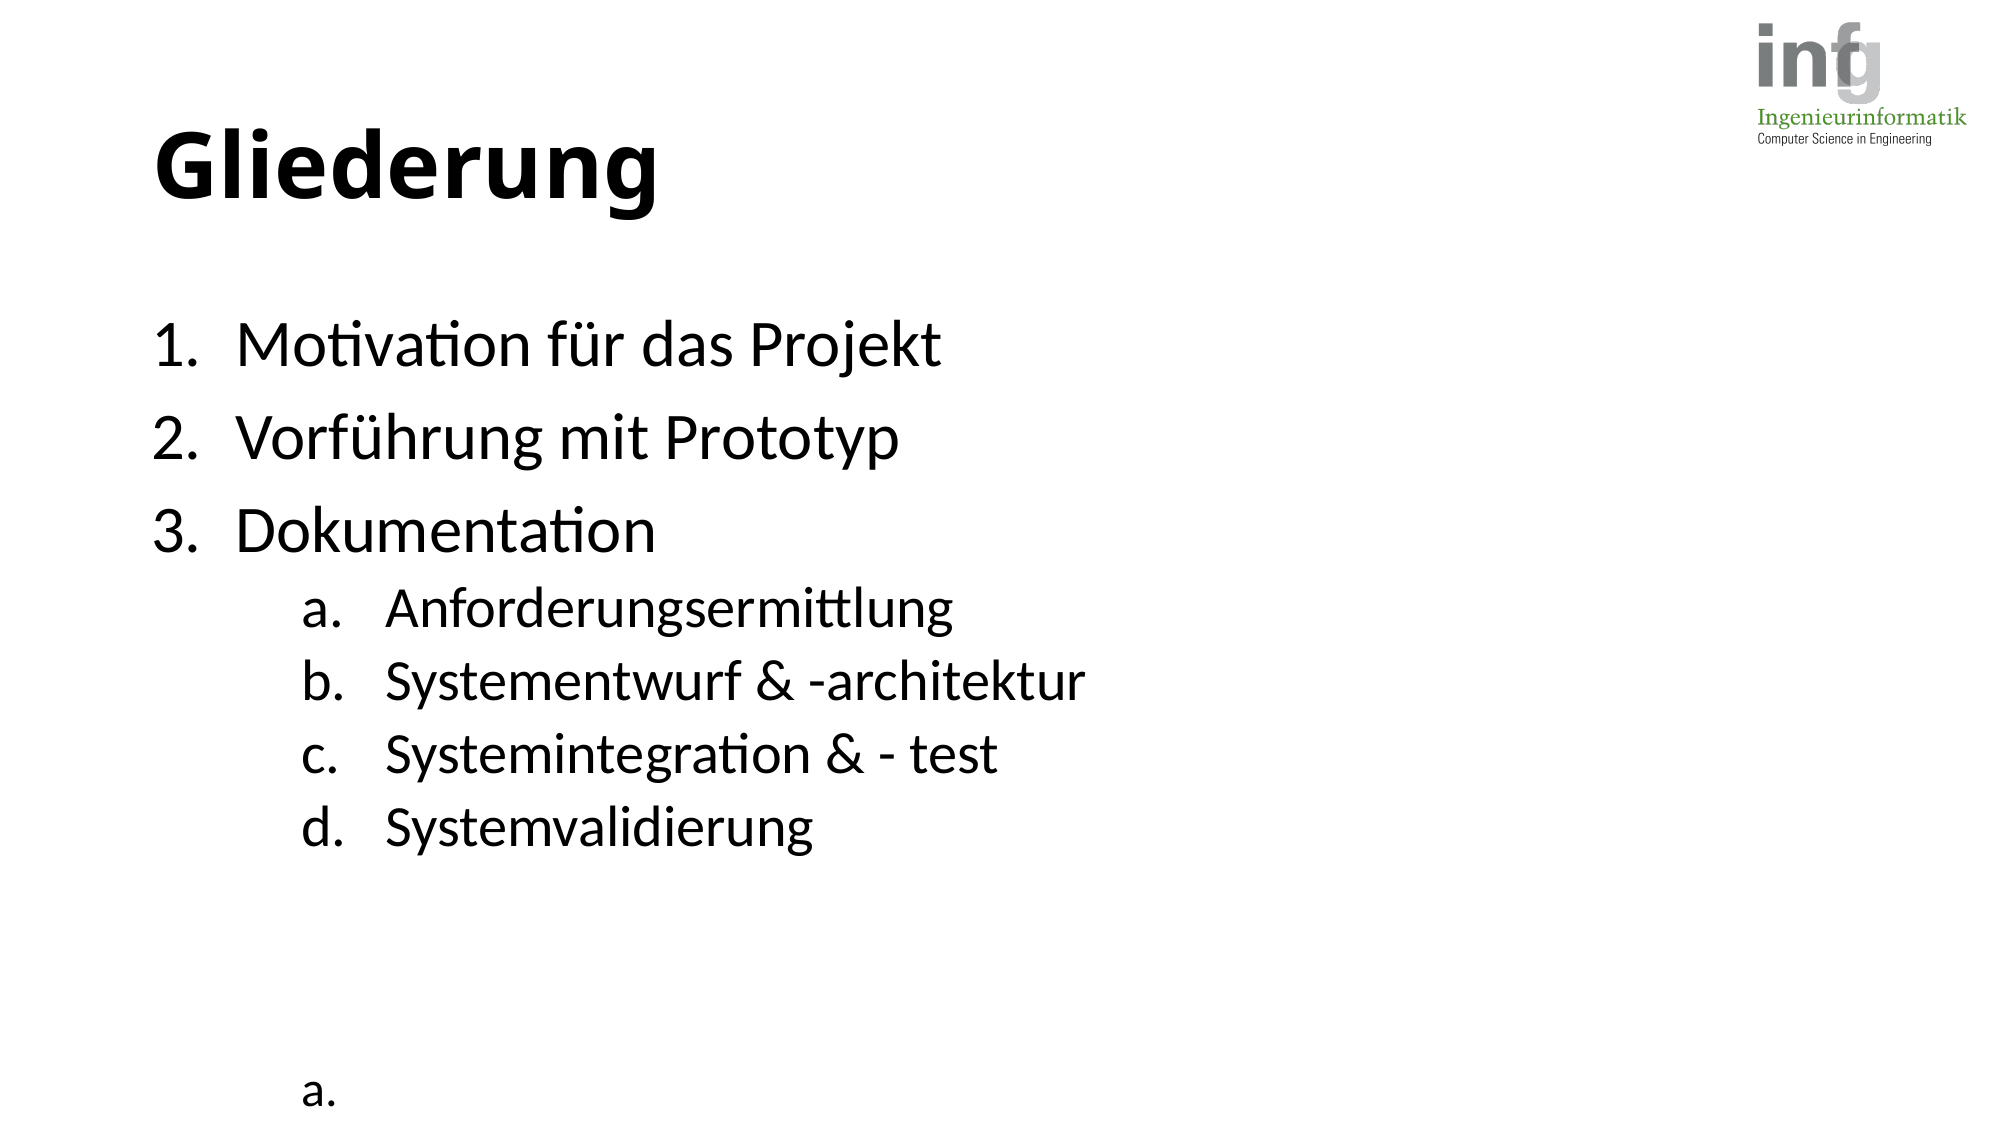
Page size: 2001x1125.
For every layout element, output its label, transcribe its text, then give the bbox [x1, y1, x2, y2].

title Gliederung [137, 59, 1863, 278]
list Motivation für das Projekt Vorführung mit Prototyp Dokumentation Anforderungsermittlung Systementwurf & -architektur Systemintegration & - test Systemvalidierung [135, 301, 1861, 1015]
